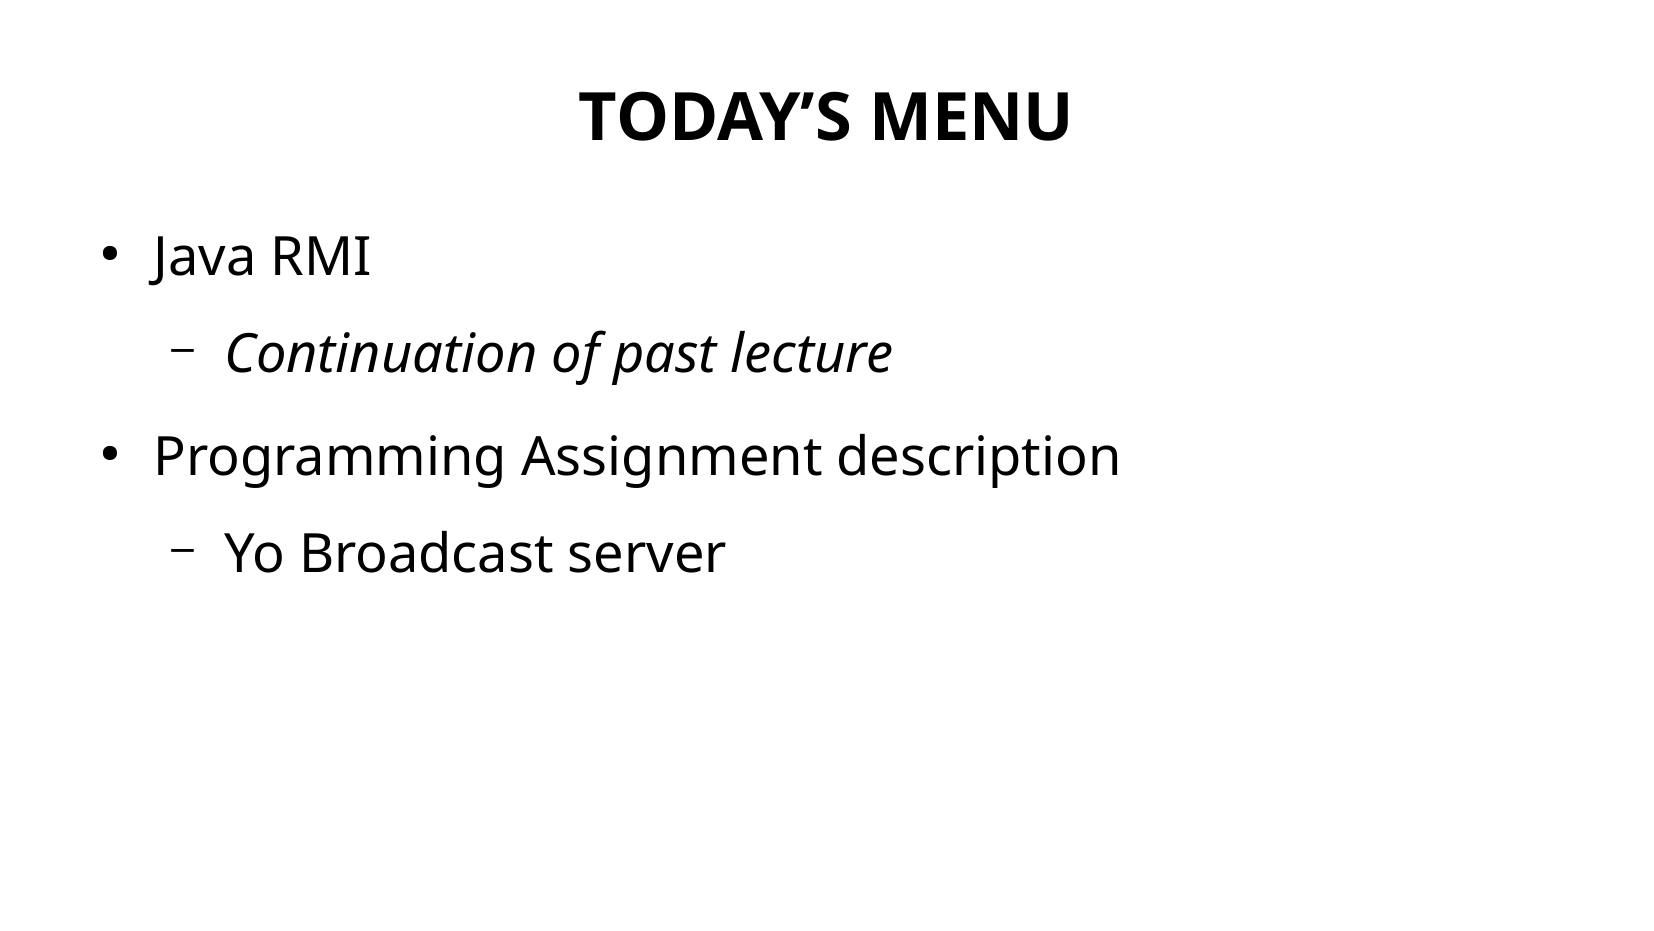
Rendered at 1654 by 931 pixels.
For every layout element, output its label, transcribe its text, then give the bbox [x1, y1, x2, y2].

title TODAY’S MENU [82, 36, 1571, 193]
list Java RMI Continuation of past lecture Programming Assignment description Yo Broadcast server [82, 217, 1571, 757]
